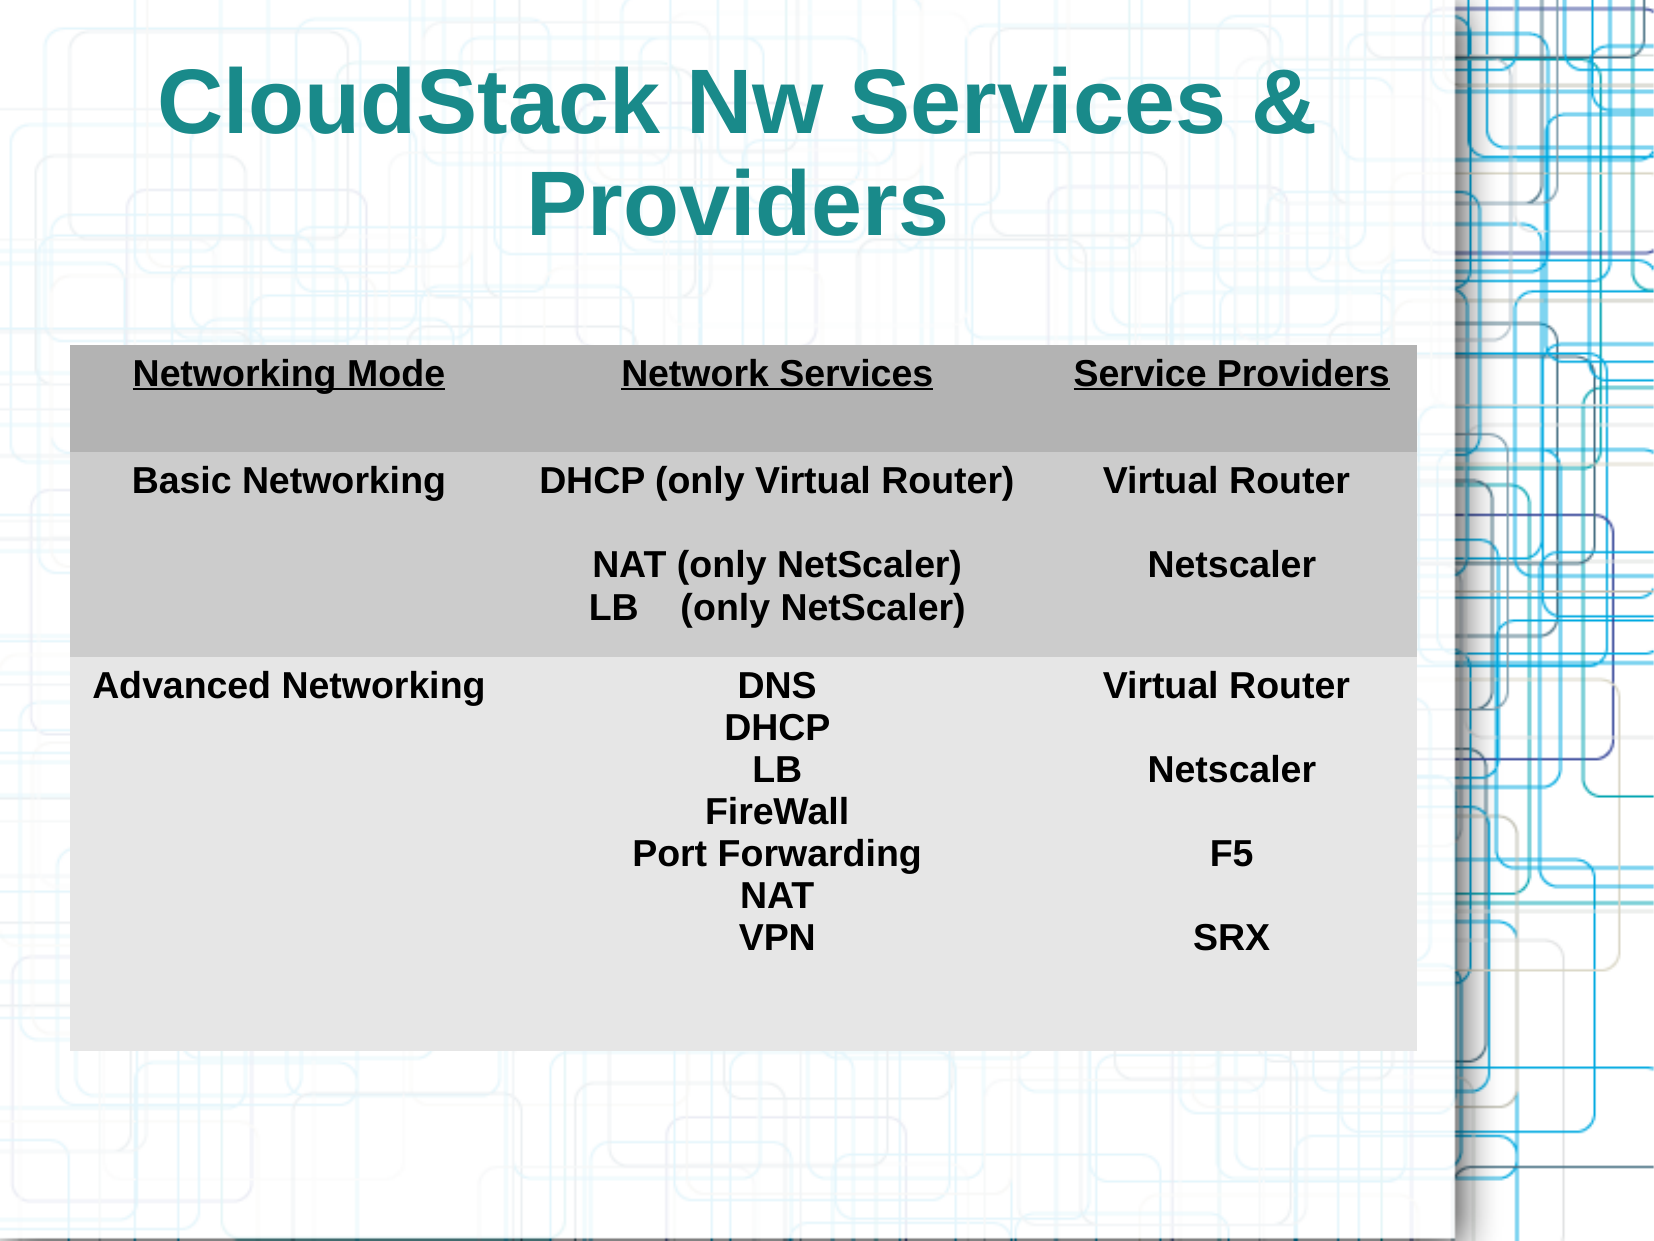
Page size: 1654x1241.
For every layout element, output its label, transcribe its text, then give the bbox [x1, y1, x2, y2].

picture [0, 0, 1654, 1241]
table_cell Virtual Router Netscaler F5 SRX [1046, 657, 1417, 1051]
table_header Networking Mode [70, 345, 508, 452]
table_header Service Providers [1046, 345, 1417, 452]
table_cell Virtual Router Netscaler [1046, 452, 1417, 657]
table_header Network Services [508, 345, 1046, 452]
table_cell DHCP (only Virtual Router) NAT (only NetScaler) LB (only NetScaler) [508, 452, 1046, 657]
table_cell Basic Networking [70, 452, 508, 657]
table_cell Advanced Networking [70, 657, 508, 1051]
table_cell DNS DHCP LB FireWall Port Forwarding NAT VPN [508, 657, 1046, 1051]
title CloudStack Nw Services & Providers [59, 49, 1418, 257]
